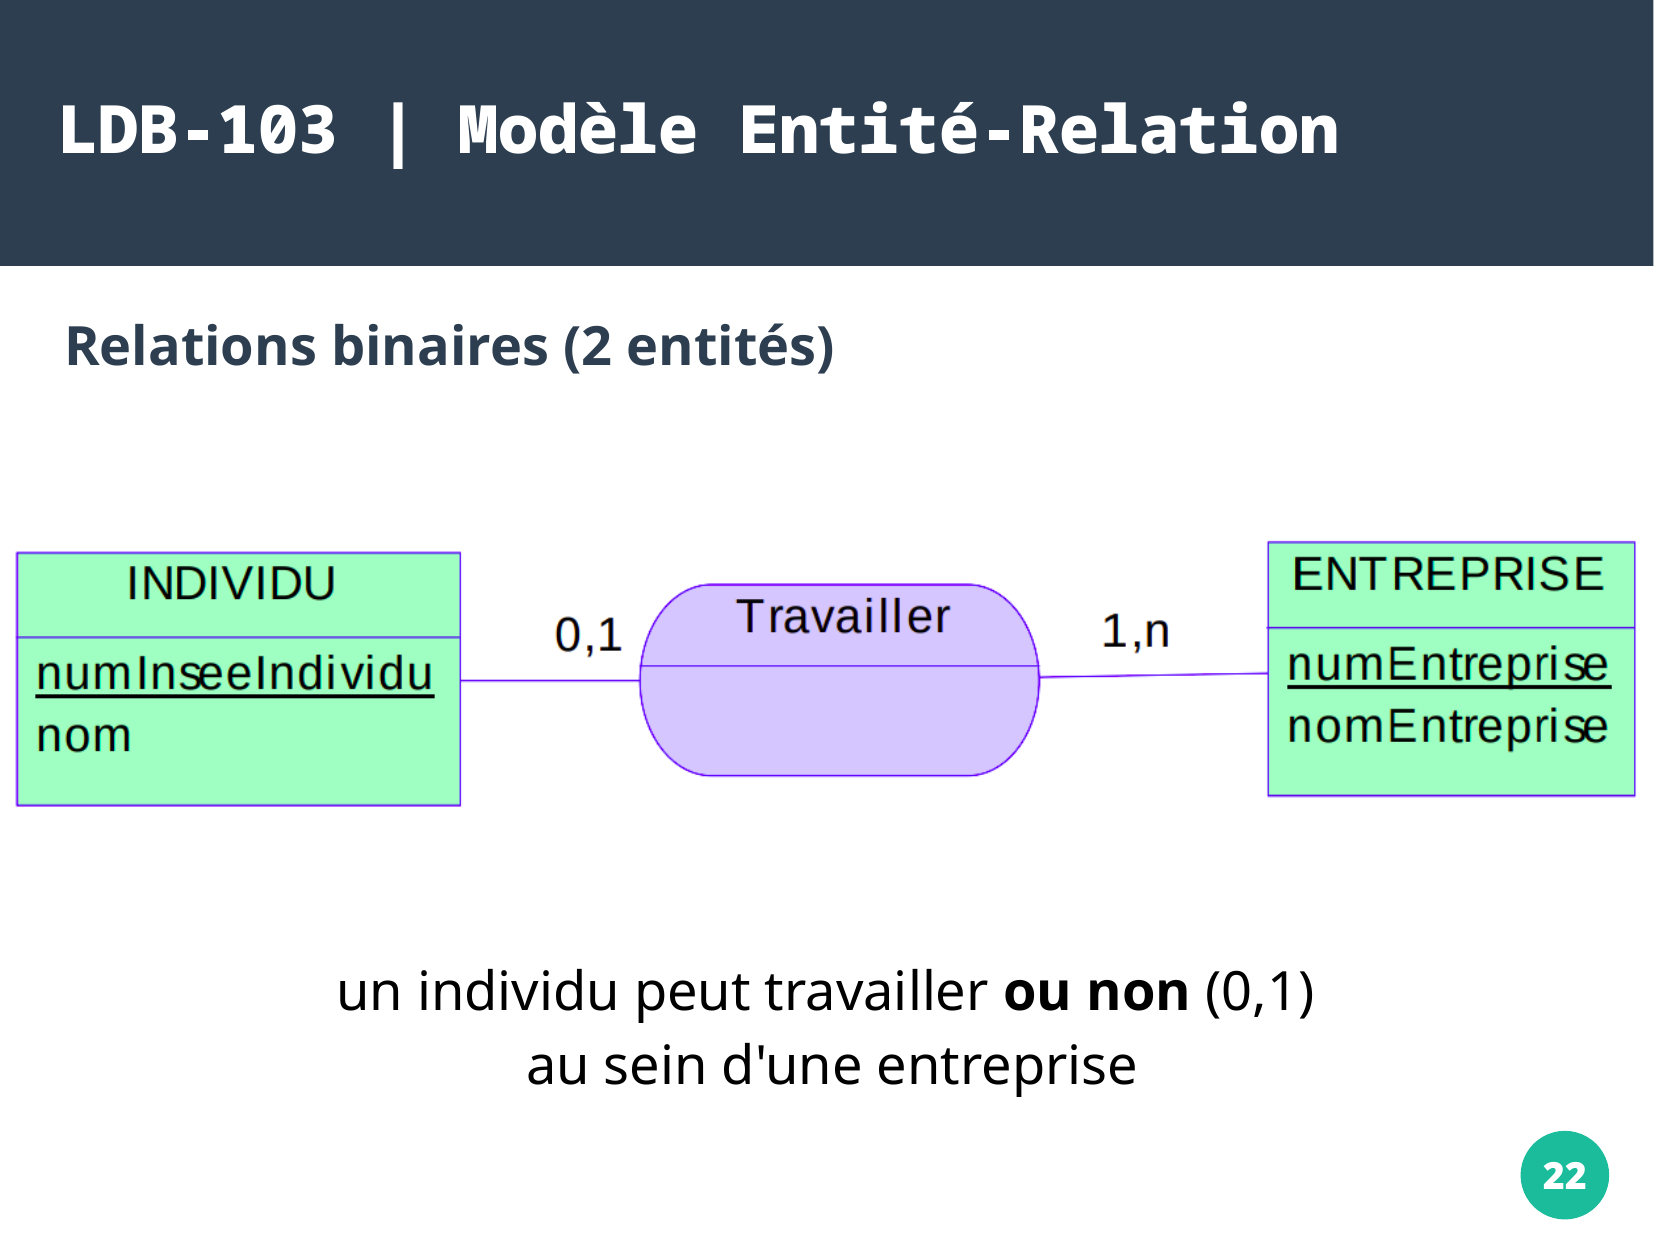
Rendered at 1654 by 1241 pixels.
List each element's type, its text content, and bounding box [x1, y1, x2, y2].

picture [0, 524, 1654, 816]
title LDB-103 | Modèle Entité-Relation [58, 49, 1595, 207]
text_box Relations binaires (2 entités) [49, 300, 1606, 446]
text_box un individu peut travailler ou non (0,1) au sein d'une entreprise [60, 945, 1606, 1140]
